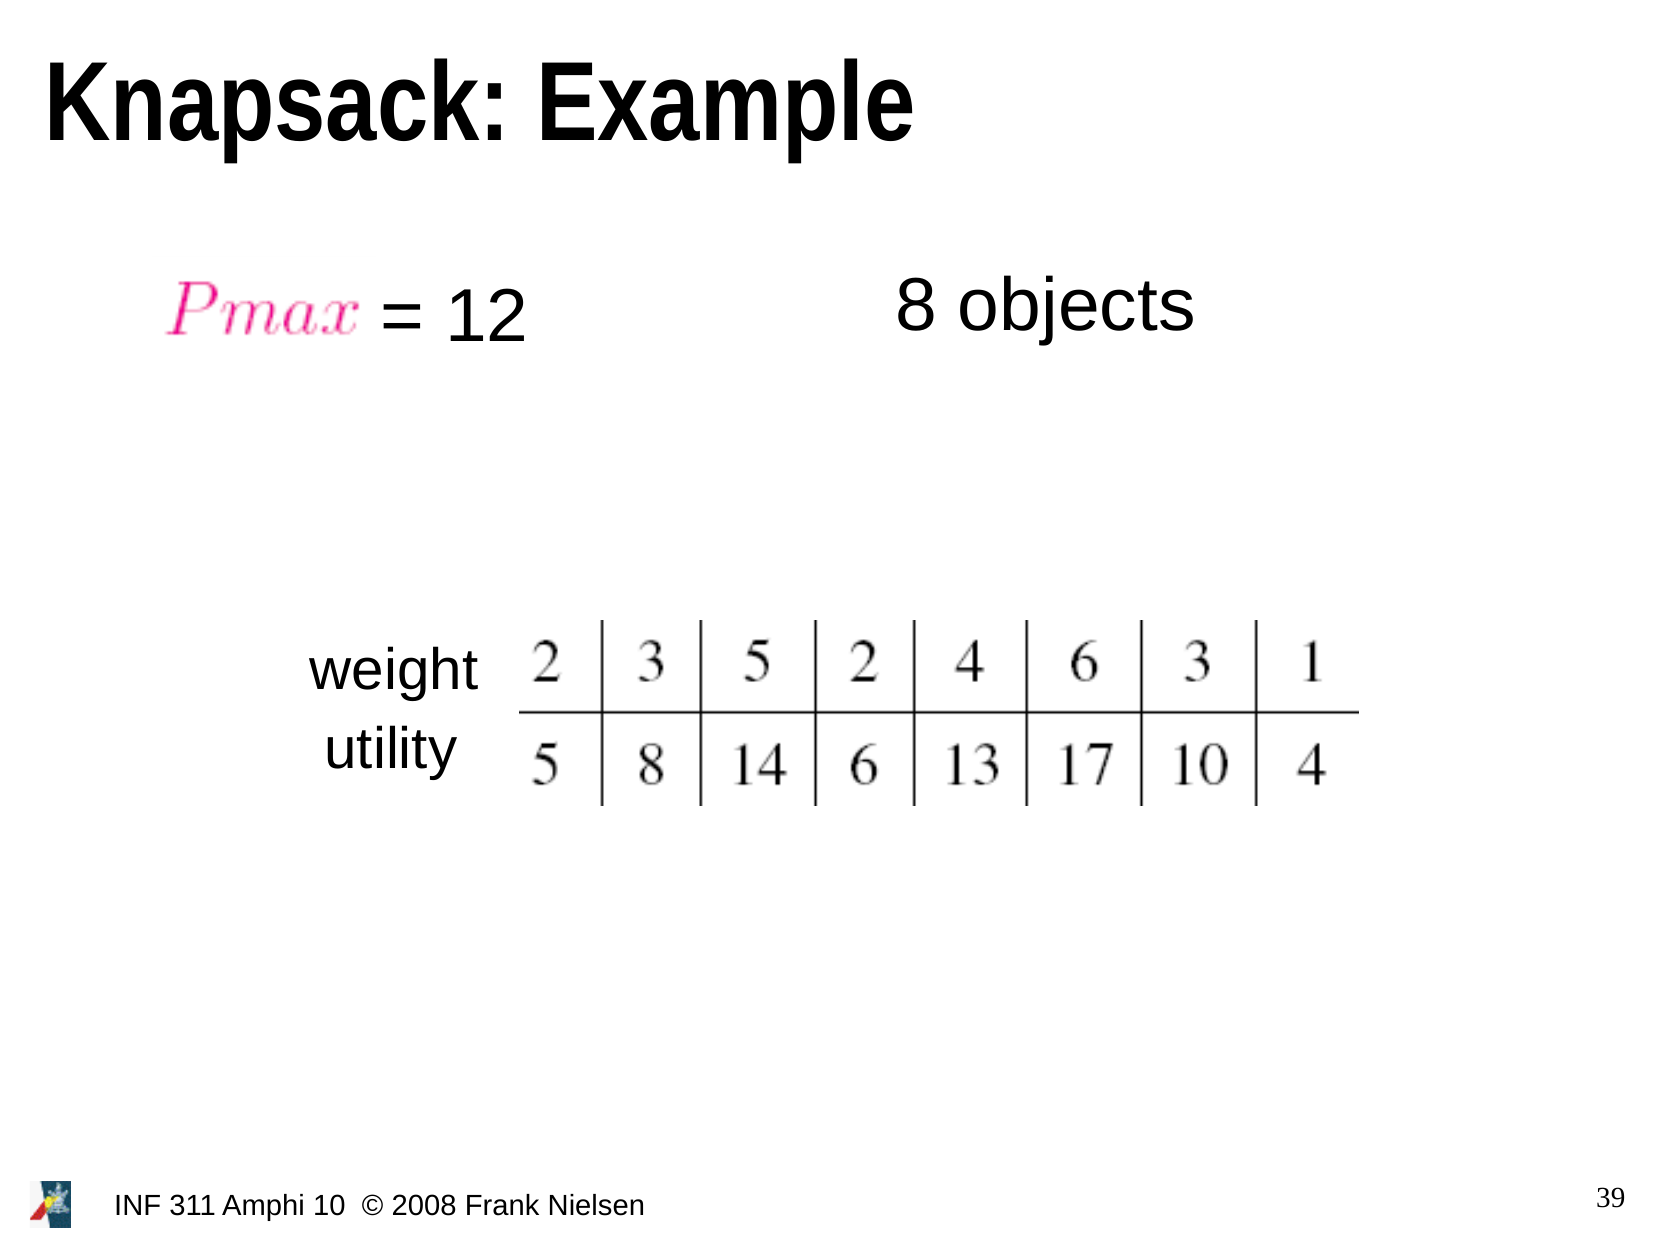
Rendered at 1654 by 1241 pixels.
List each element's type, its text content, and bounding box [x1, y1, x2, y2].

picture [29, 1181, 71, 1228]
text_box utility [309, 708, 473, 789]
picture [519, 620, 1359, 806]
text_box Knapsack: Example [29, 28, 931, 172]
text_box = 12 [366, 265, 544, 365]
text_box weight [295, 629, 494, 709]
picture [152, 255, 376, 374]
text_box 8 objects [880, 255, 1211, 355]
